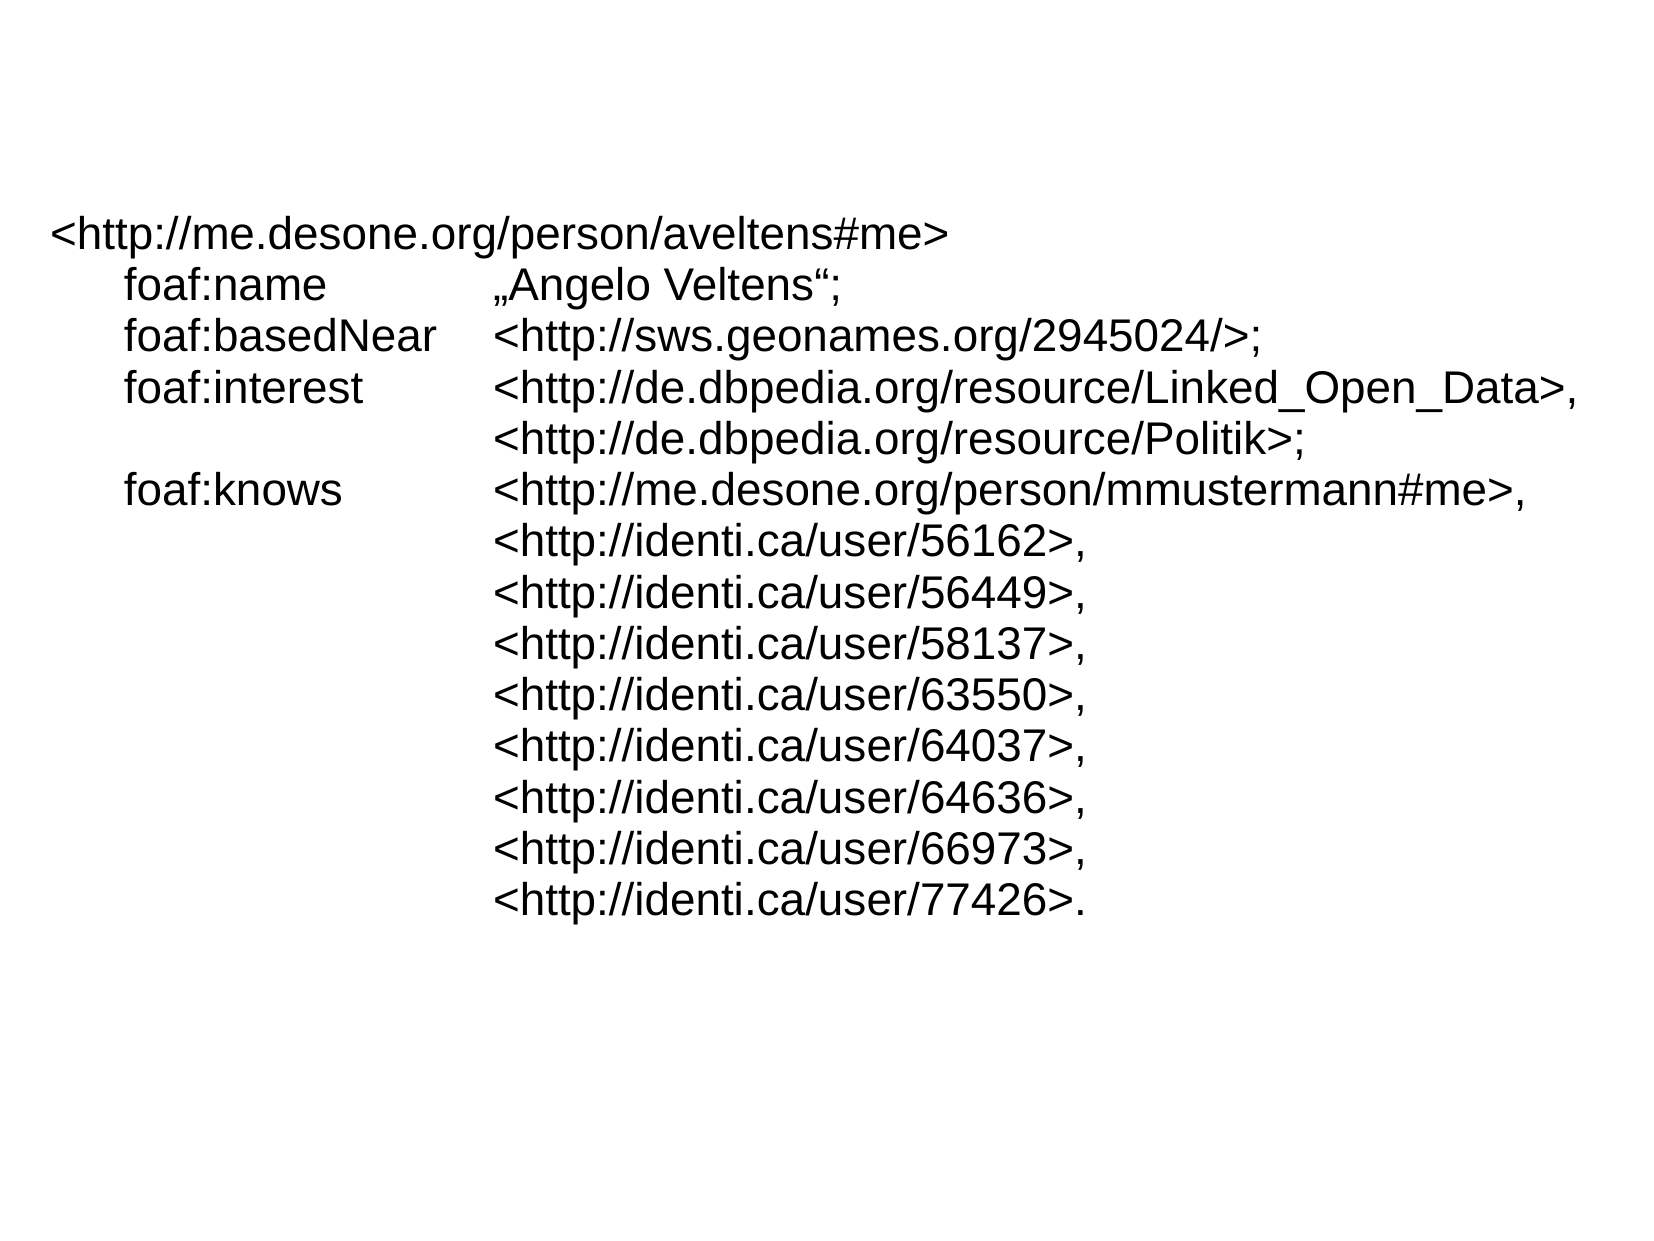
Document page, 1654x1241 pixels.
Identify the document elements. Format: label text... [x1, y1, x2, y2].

text_box <http://me.desone.org/person/aveltens#me> foaf:name „Angelo Veltens“; foaf:basedNear <http://sws.geonames.org/2945024/>; foaf:interest <http://de.dbpedia.org/resource/Linked_Open_Data>, <http://de.dbpedia.org/resource/Politik>; foaf:knows <http://me.desone.org/person/mmustermann#me>, <http://identi.ca/user/56162>, <http://identi.ca/user/56449>, <http://identi.ca/user/58137>, <http://identi.ca/user/63550>, <http://identi.ca/user/64037>, <http://identi.ca/user/64636>, <http://identi.ca/user/66973>, <http://identi.ca/user/77426>. [35, 200, 1607, 1036]
